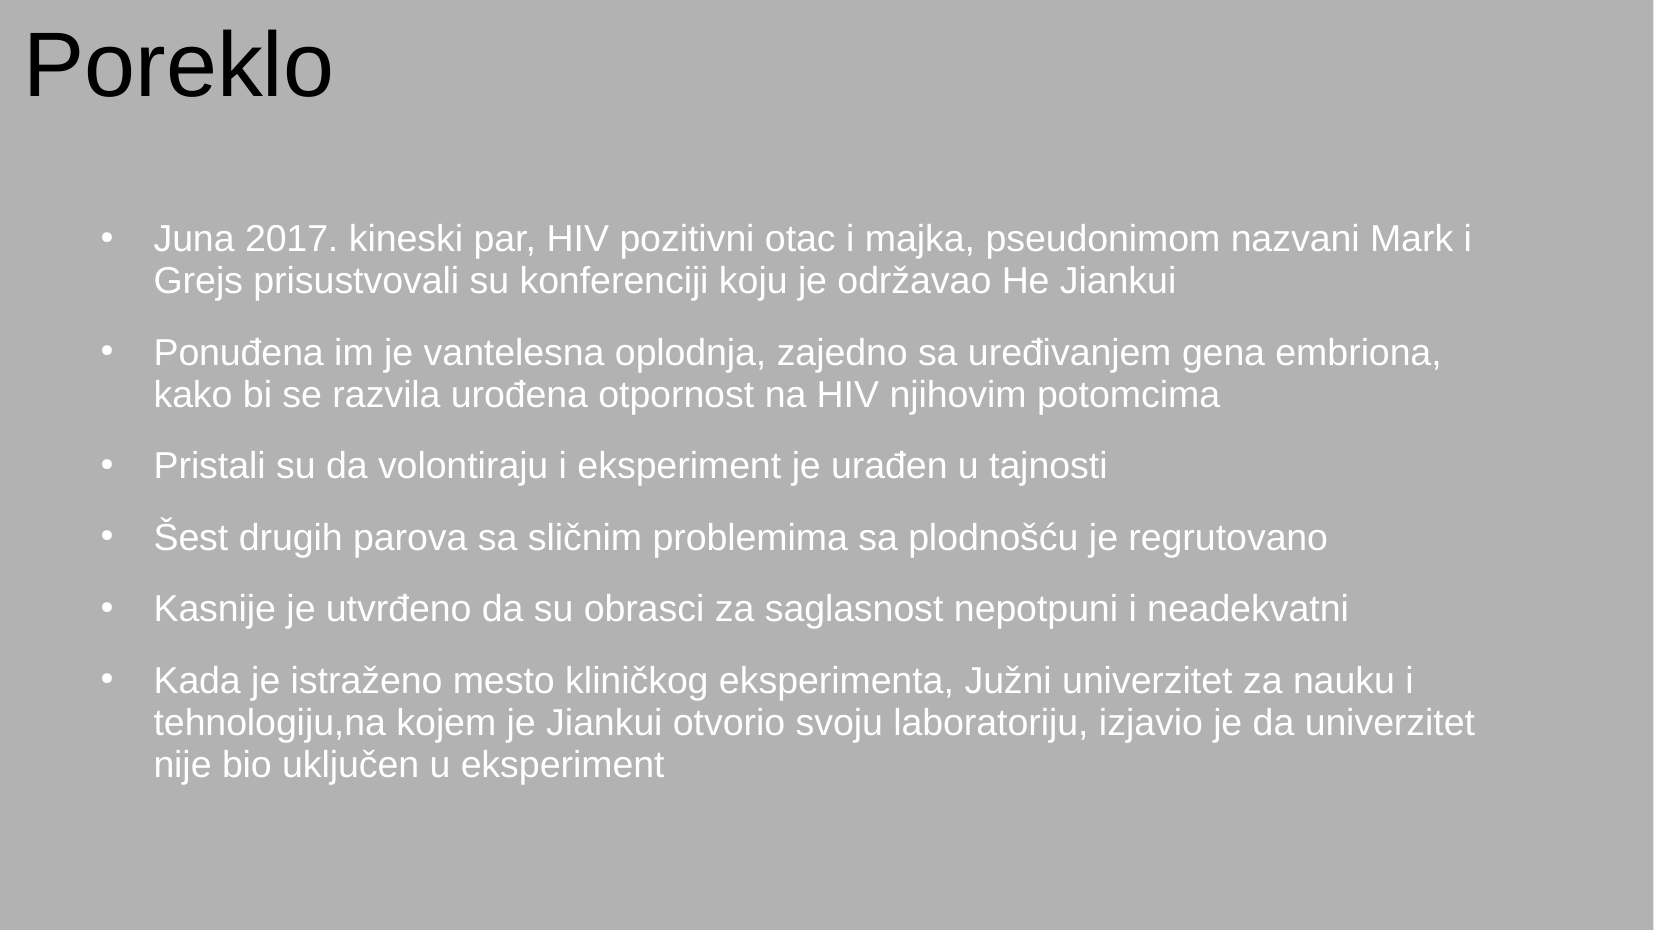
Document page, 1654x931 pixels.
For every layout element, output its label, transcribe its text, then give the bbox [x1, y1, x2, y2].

title Poreklo [23, 11, 1589, 119]
list Juna 2017. kineski par, HIV pozitivni otac i majka, pseudonimom nazvani Mark i Grejs prisustvovali su konferenciji koju je održavao He Jiankui Ponuđena im je vantelesna oplodnja, zajedno sa uređivanjem gena embriona, kako bi se razvila urođena otpornost na HIV njihovim potomcima Pristali su da volontiraju i eksperiment je urađen u tajnosti Šest drugih parova sa sličnim problemima sa plodnošću je regrutovano Kasnije je utvrđeno da su obrasci za saglasnost nepotpuni i neadekvatni Kada je istraženo mesto kliničkog eksperimenta, Južni univerzitet za nauku i tehnologiju,na kojem je Jiankui otvorio svoju laboratoriju, izjavio je da univerzitet nije bio uključen u eksperiment [82, 217, 1501, 886]
